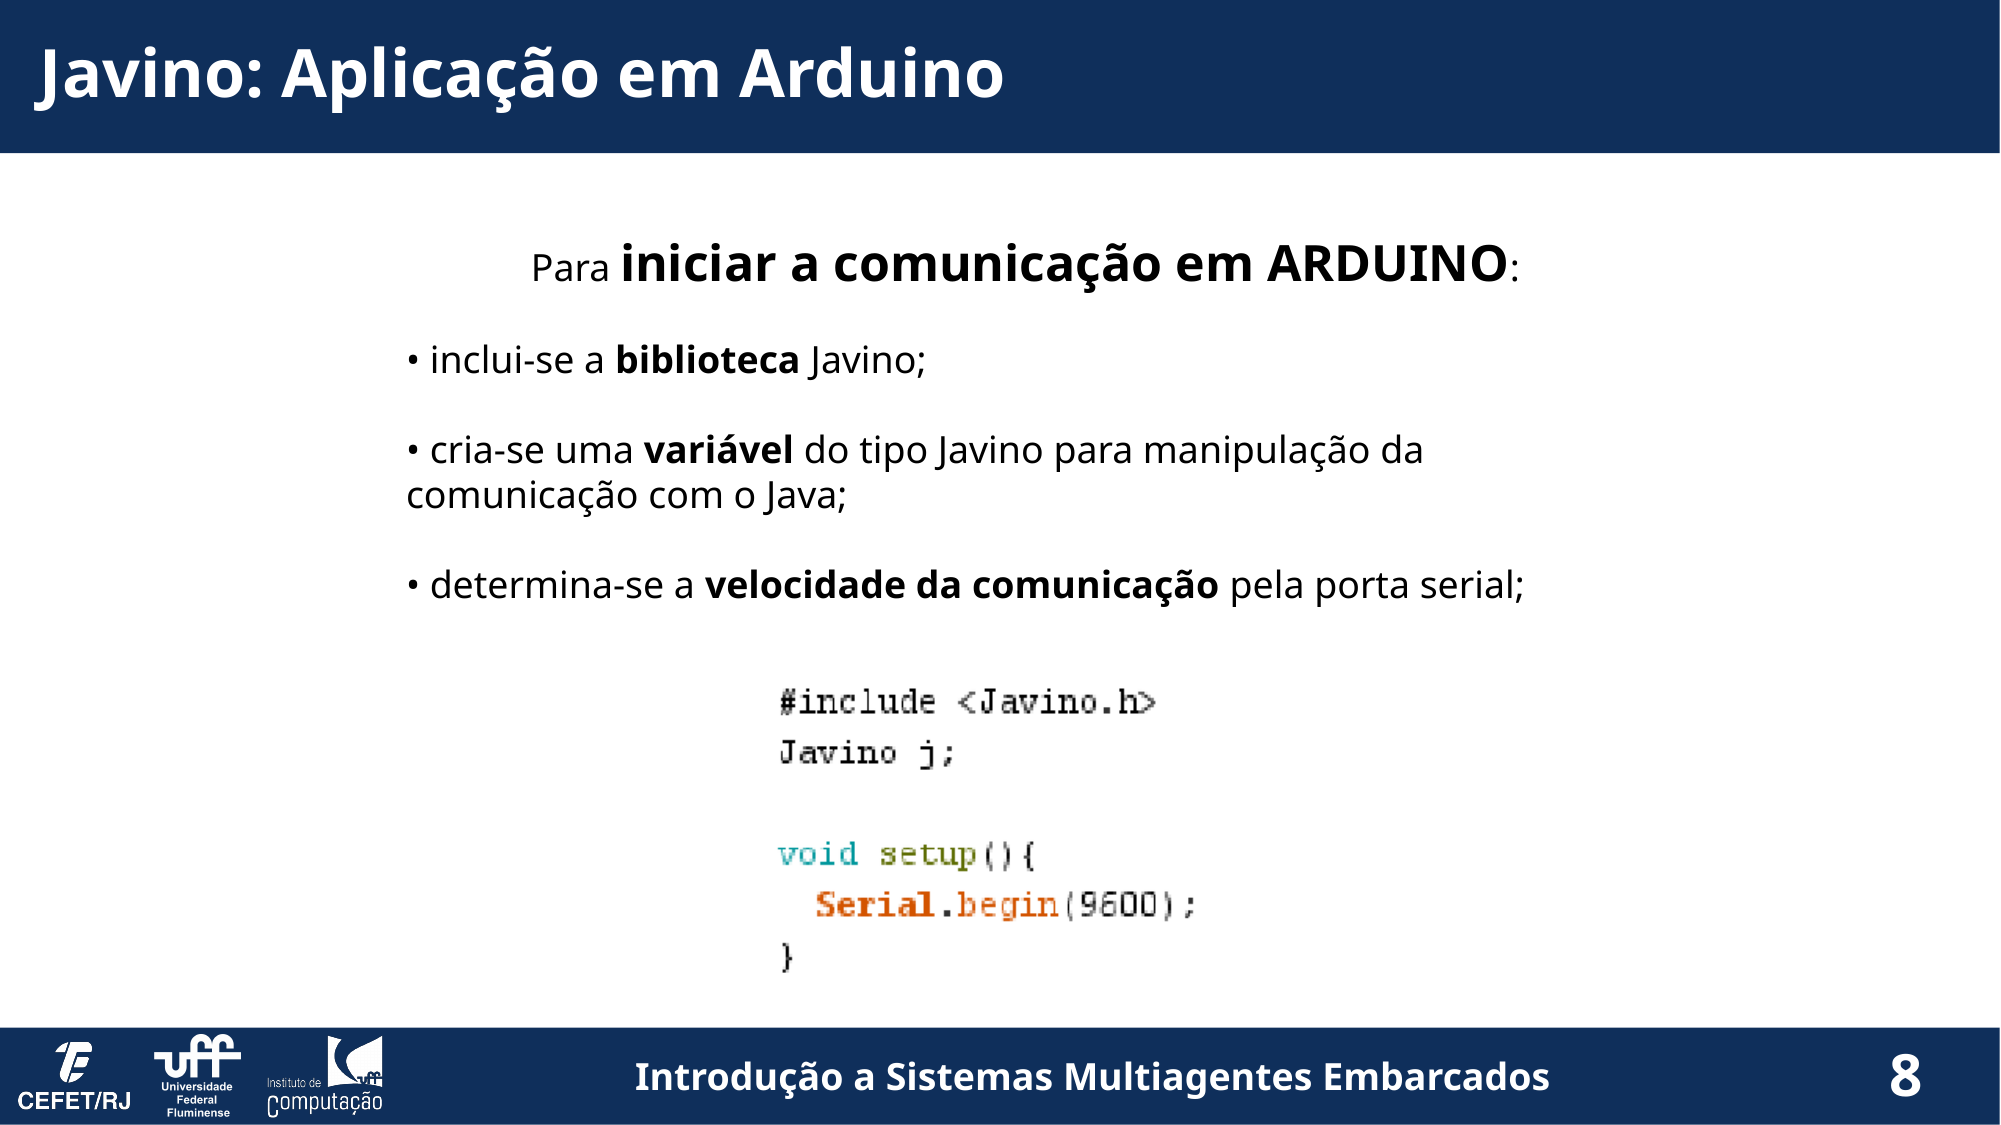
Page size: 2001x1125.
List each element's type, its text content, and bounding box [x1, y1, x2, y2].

text_box Para iniciar a comunicação em ARDUINO: • inclui-se a biblioteca Javino; • cria-se uma variável do tipo Javino para manipulação da comunicação com o Java; • determina-se a velocidade da comunicação pela porta serial; [391, 224, 1670, 646]
picture [265, 1033, 384, 1118]
text_box Javino: Aplicação em Arduino [25, 23, 2000, 119]
picture [18, 1021, 130, 1125]
picture [761, 681, 1234, 987]
picture [153, 1033, 242, 1122]
